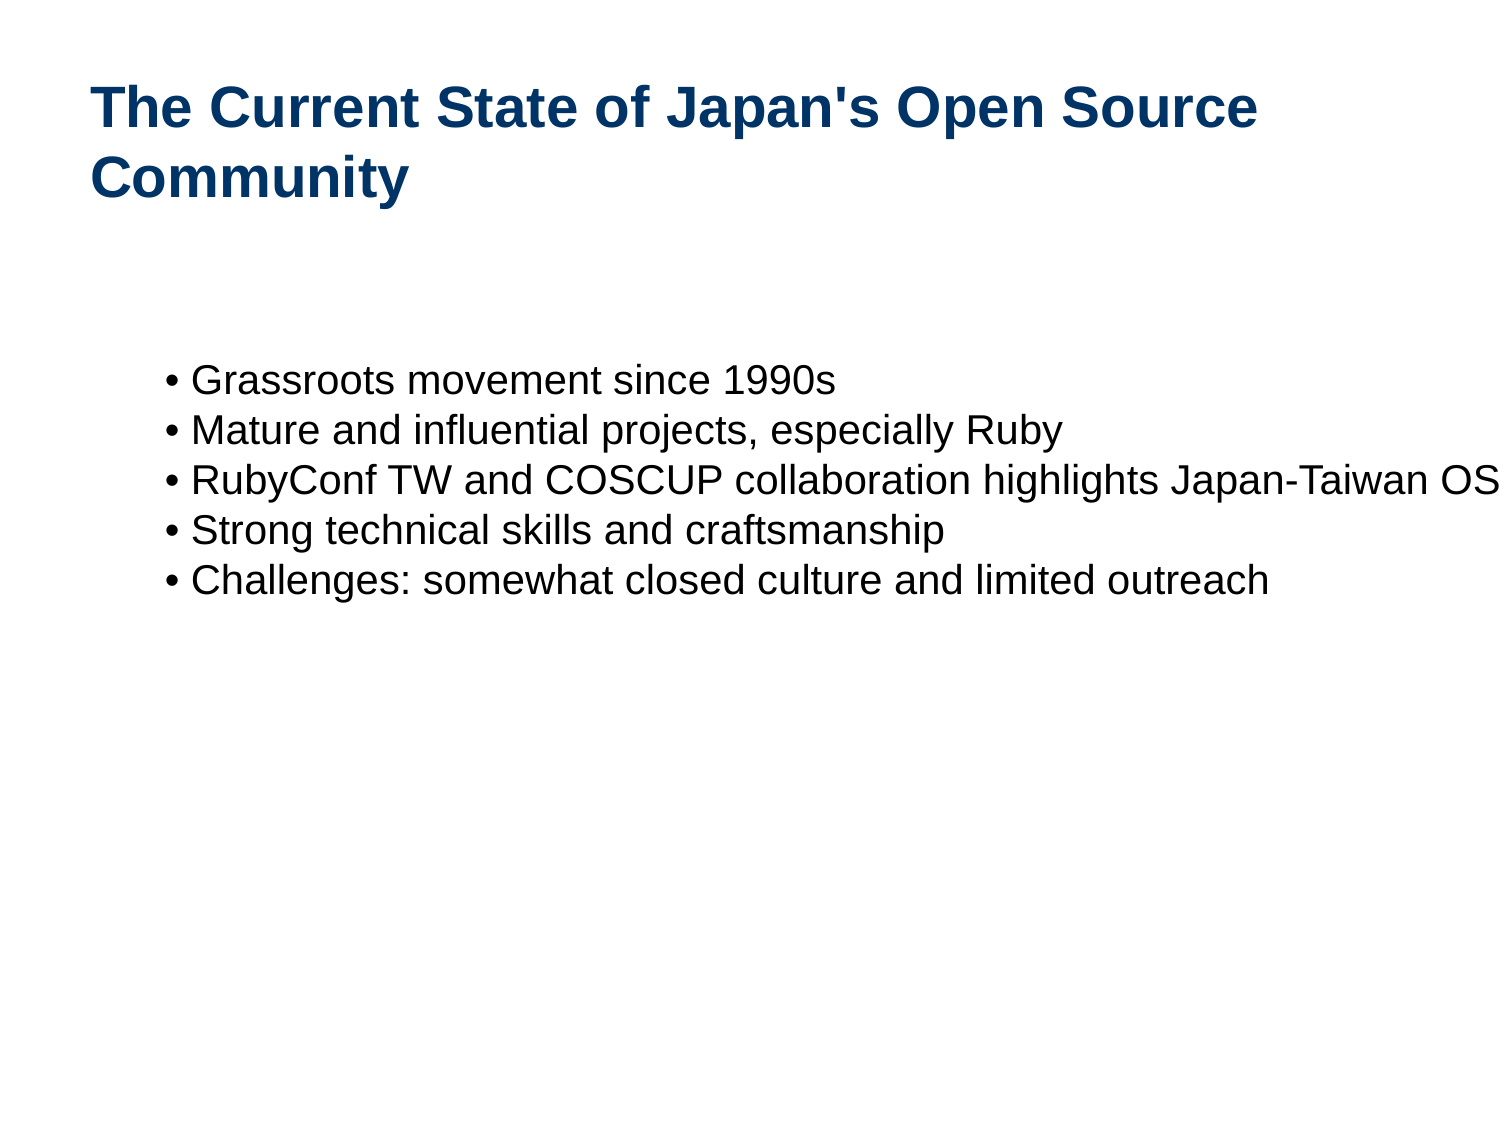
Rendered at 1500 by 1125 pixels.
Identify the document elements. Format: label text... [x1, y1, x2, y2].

title The Current State of Japan's Open Source Community [75, 45, 1425, 233]
text_box • Grassroots movement since 1990s • Mature and influential projects, especially Ruby • RubyConf TW and COSCUP collaboration highlights Japan-Taiwan OSS ties • Strong technical skills and craftsmanship • Challenges: somewhat closed culture and limited outreach [150, 299, 1500, 610]
